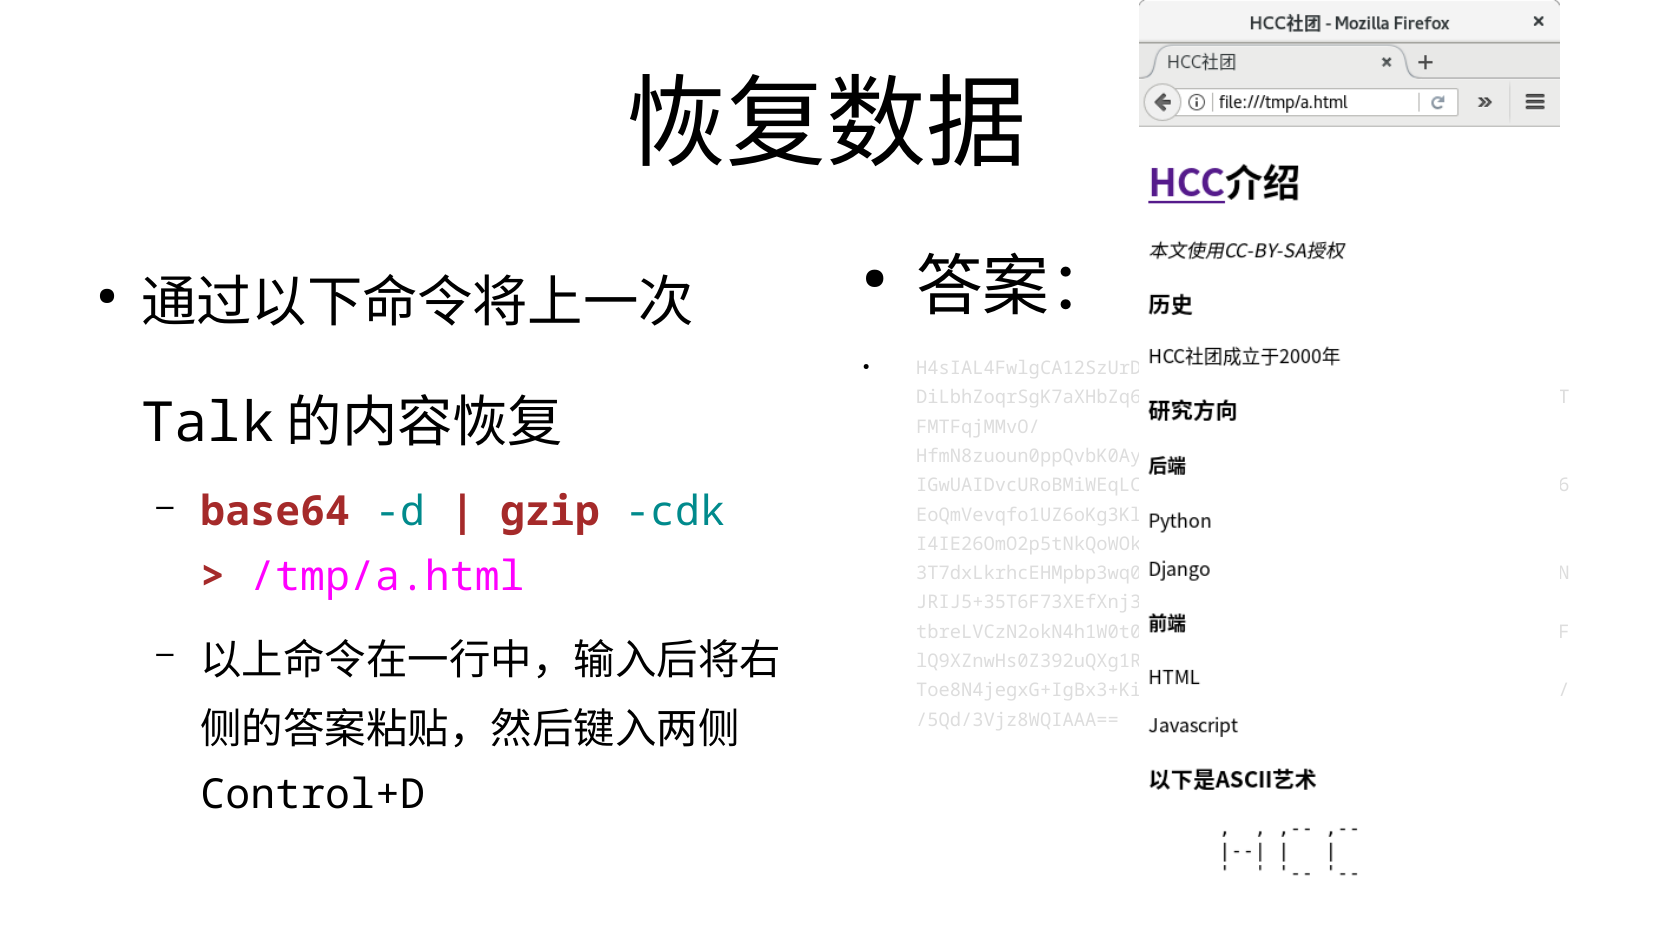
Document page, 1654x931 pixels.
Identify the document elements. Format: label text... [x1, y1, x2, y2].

list 通过以下命令将上一次Talk的内容恢复 base64 -d | gzip -cdk > /tmp/a.html 以上命令在一行中，输入后将右侧的答案粘贴，然后键入两侧Control+D [82, 217, 809, 827]
list 答案： H4sIAL4FwlgCA12SzUrDQBDH7z7FmksvjVs/DiLbhZoqrSgK7aXHbZq60drEZCsUehP8oDRWKEWwgoiCUqEgItqivkyy8TFMTFqjMMvO/HfmN8zuoun0ppQvbK0AyvYqeAoFGwCIKqTkO57LVFZRcEaS3NsP5/IGwUAIDvcURoBMiWEqLCnUWFlcFAD8QcAxAxW1Uj3Mp7MYEUANpZwUKGP6EoQmVevqfo1UZ6oKg3KlVoRUlgW/I4IE26OmO2p5tNkQoWOkYt575N1j+/3T7dxLkrhcEHMpbp3wq0MEVYygPu43jx3ryDl78gDzE8BkGH7SdvtNe2jNJRIJ5+35T6F73XEfXnj3zWmfR8rpAnbaltsfeNrCBLlVZ1Sr/tbreLVCzN2okN4h1W0t0sIDnbb+g5Y1jZnMIHq0VMrlomEmv7EejdfIATFlQ9XZnwHs0Z392uQXg1ROyma/Toe8N4jegxG+IgBx3+Ki6K9QaohiAzR8B4BQivkW87JiYZbXLWAgGLyxR//5Qd/3Vjz8WQIAAA== [845, 217, 1139, 756]
title 恢复数据 [82, 37, 1139, 193]
title 恢复数据 [1560, 37, 1571, 193]
picture [1139, 0, 1560, 931]
